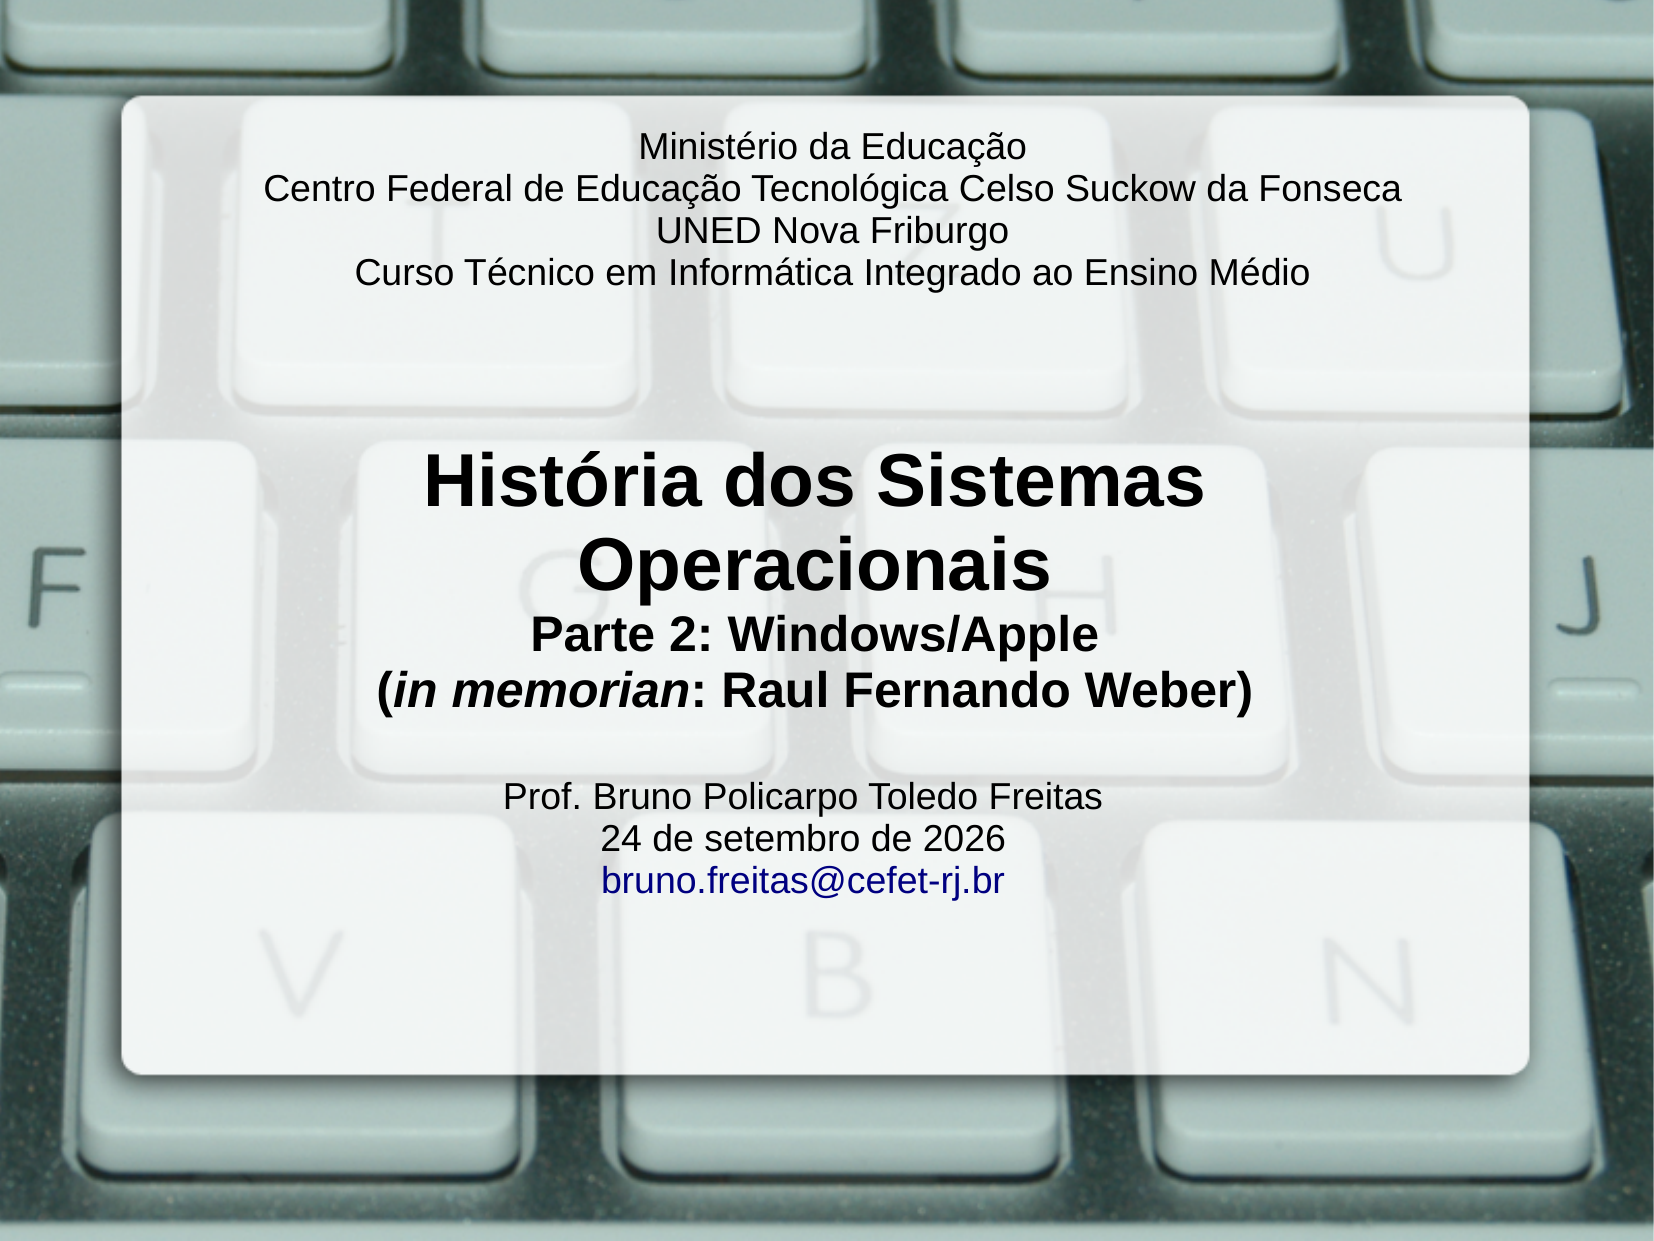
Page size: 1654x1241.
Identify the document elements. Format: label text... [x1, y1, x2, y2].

picture [0, 0, 1654, 1241]
text_box Ministério da Educação Centro Federal de Educação Tecnológica Celso Suckow da Fonseca UNED Nova Friburgo Curso Técnico em Informática Integrado ao Ensino Médio [188, 118, 1477, 343]
text_box Prof. Bruno Policarpo Toledo Freitas 10 de março de 2020 bruno.freitas@cefet-rj.br [354, 767, 1252, 909]
text_box História dos Sistemas Operacionais Parte 2: Windows/Apple (in memorian: Raul Fernando Weber) [165, 431, 1465, 726]
